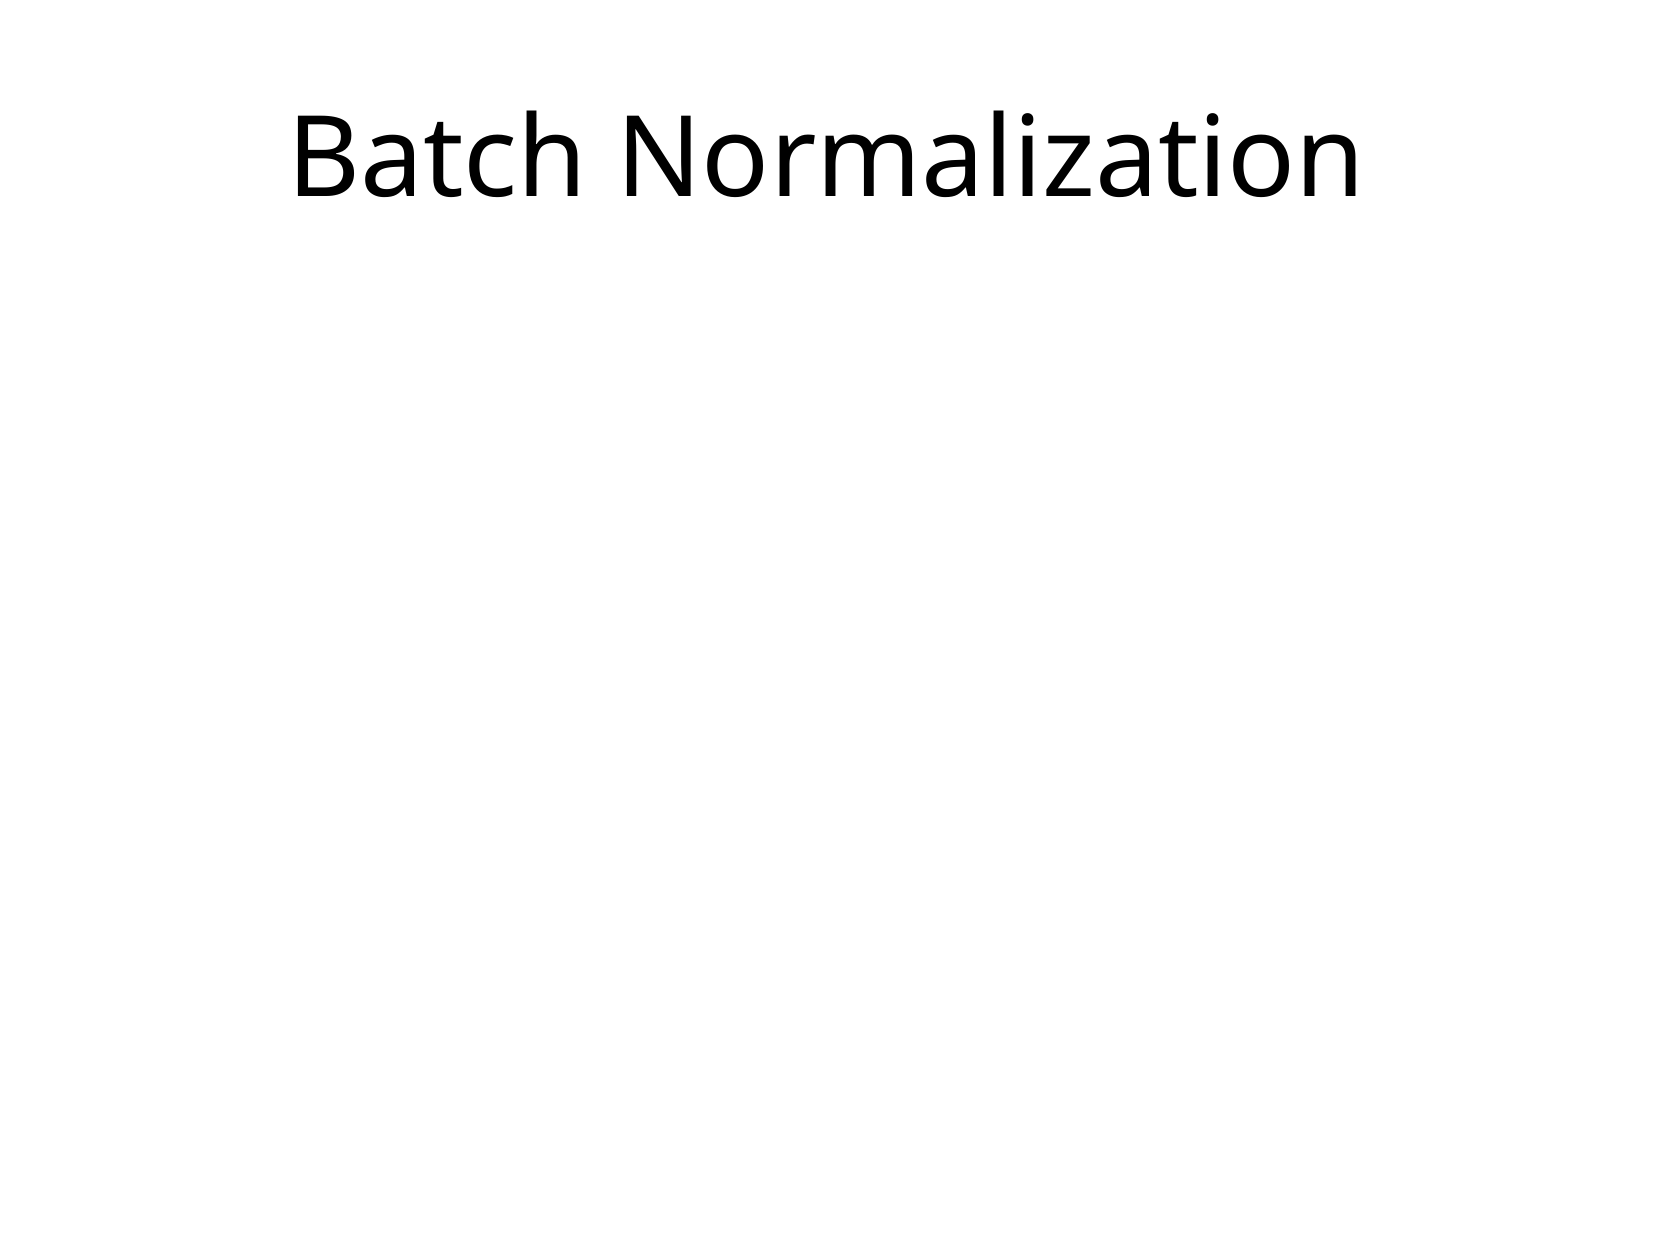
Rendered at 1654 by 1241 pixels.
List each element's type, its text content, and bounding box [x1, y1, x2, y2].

title Batch Normalization [82, 49, 1571, 257]
